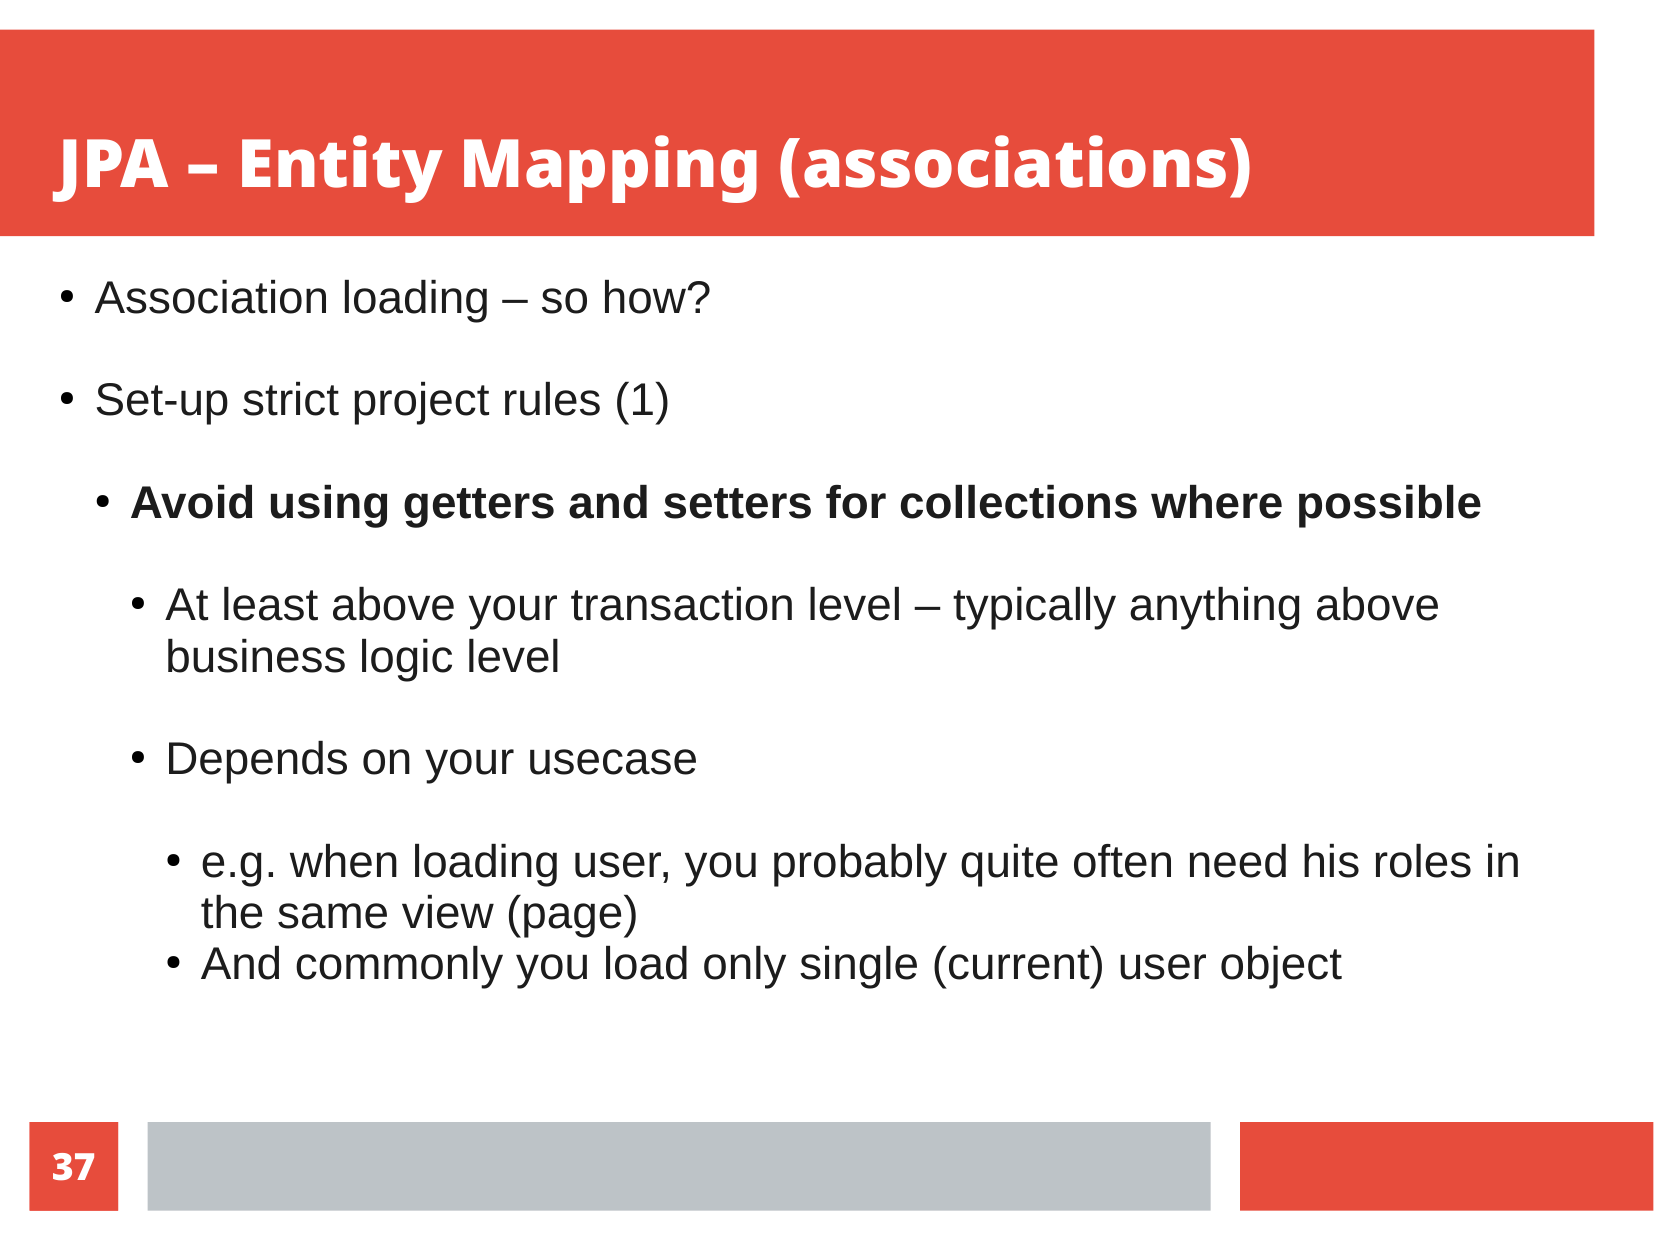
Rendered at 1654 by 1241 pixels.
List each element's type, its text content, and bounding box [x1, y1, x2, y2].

subtitle Association loading – so how? Set-up strict project rules (1) Avoid using getters and setters for collections where possible At least above your transaction level – typically anything above business logic level Depends on your usecase e.g. when loading user, you probably quite often need his roles in the same view (page) And commonly you load only single (current) user object [59, 271, 1565, 1040]
title JPA – Entity Mapping (associations) [59, 59, 1595, 207]
